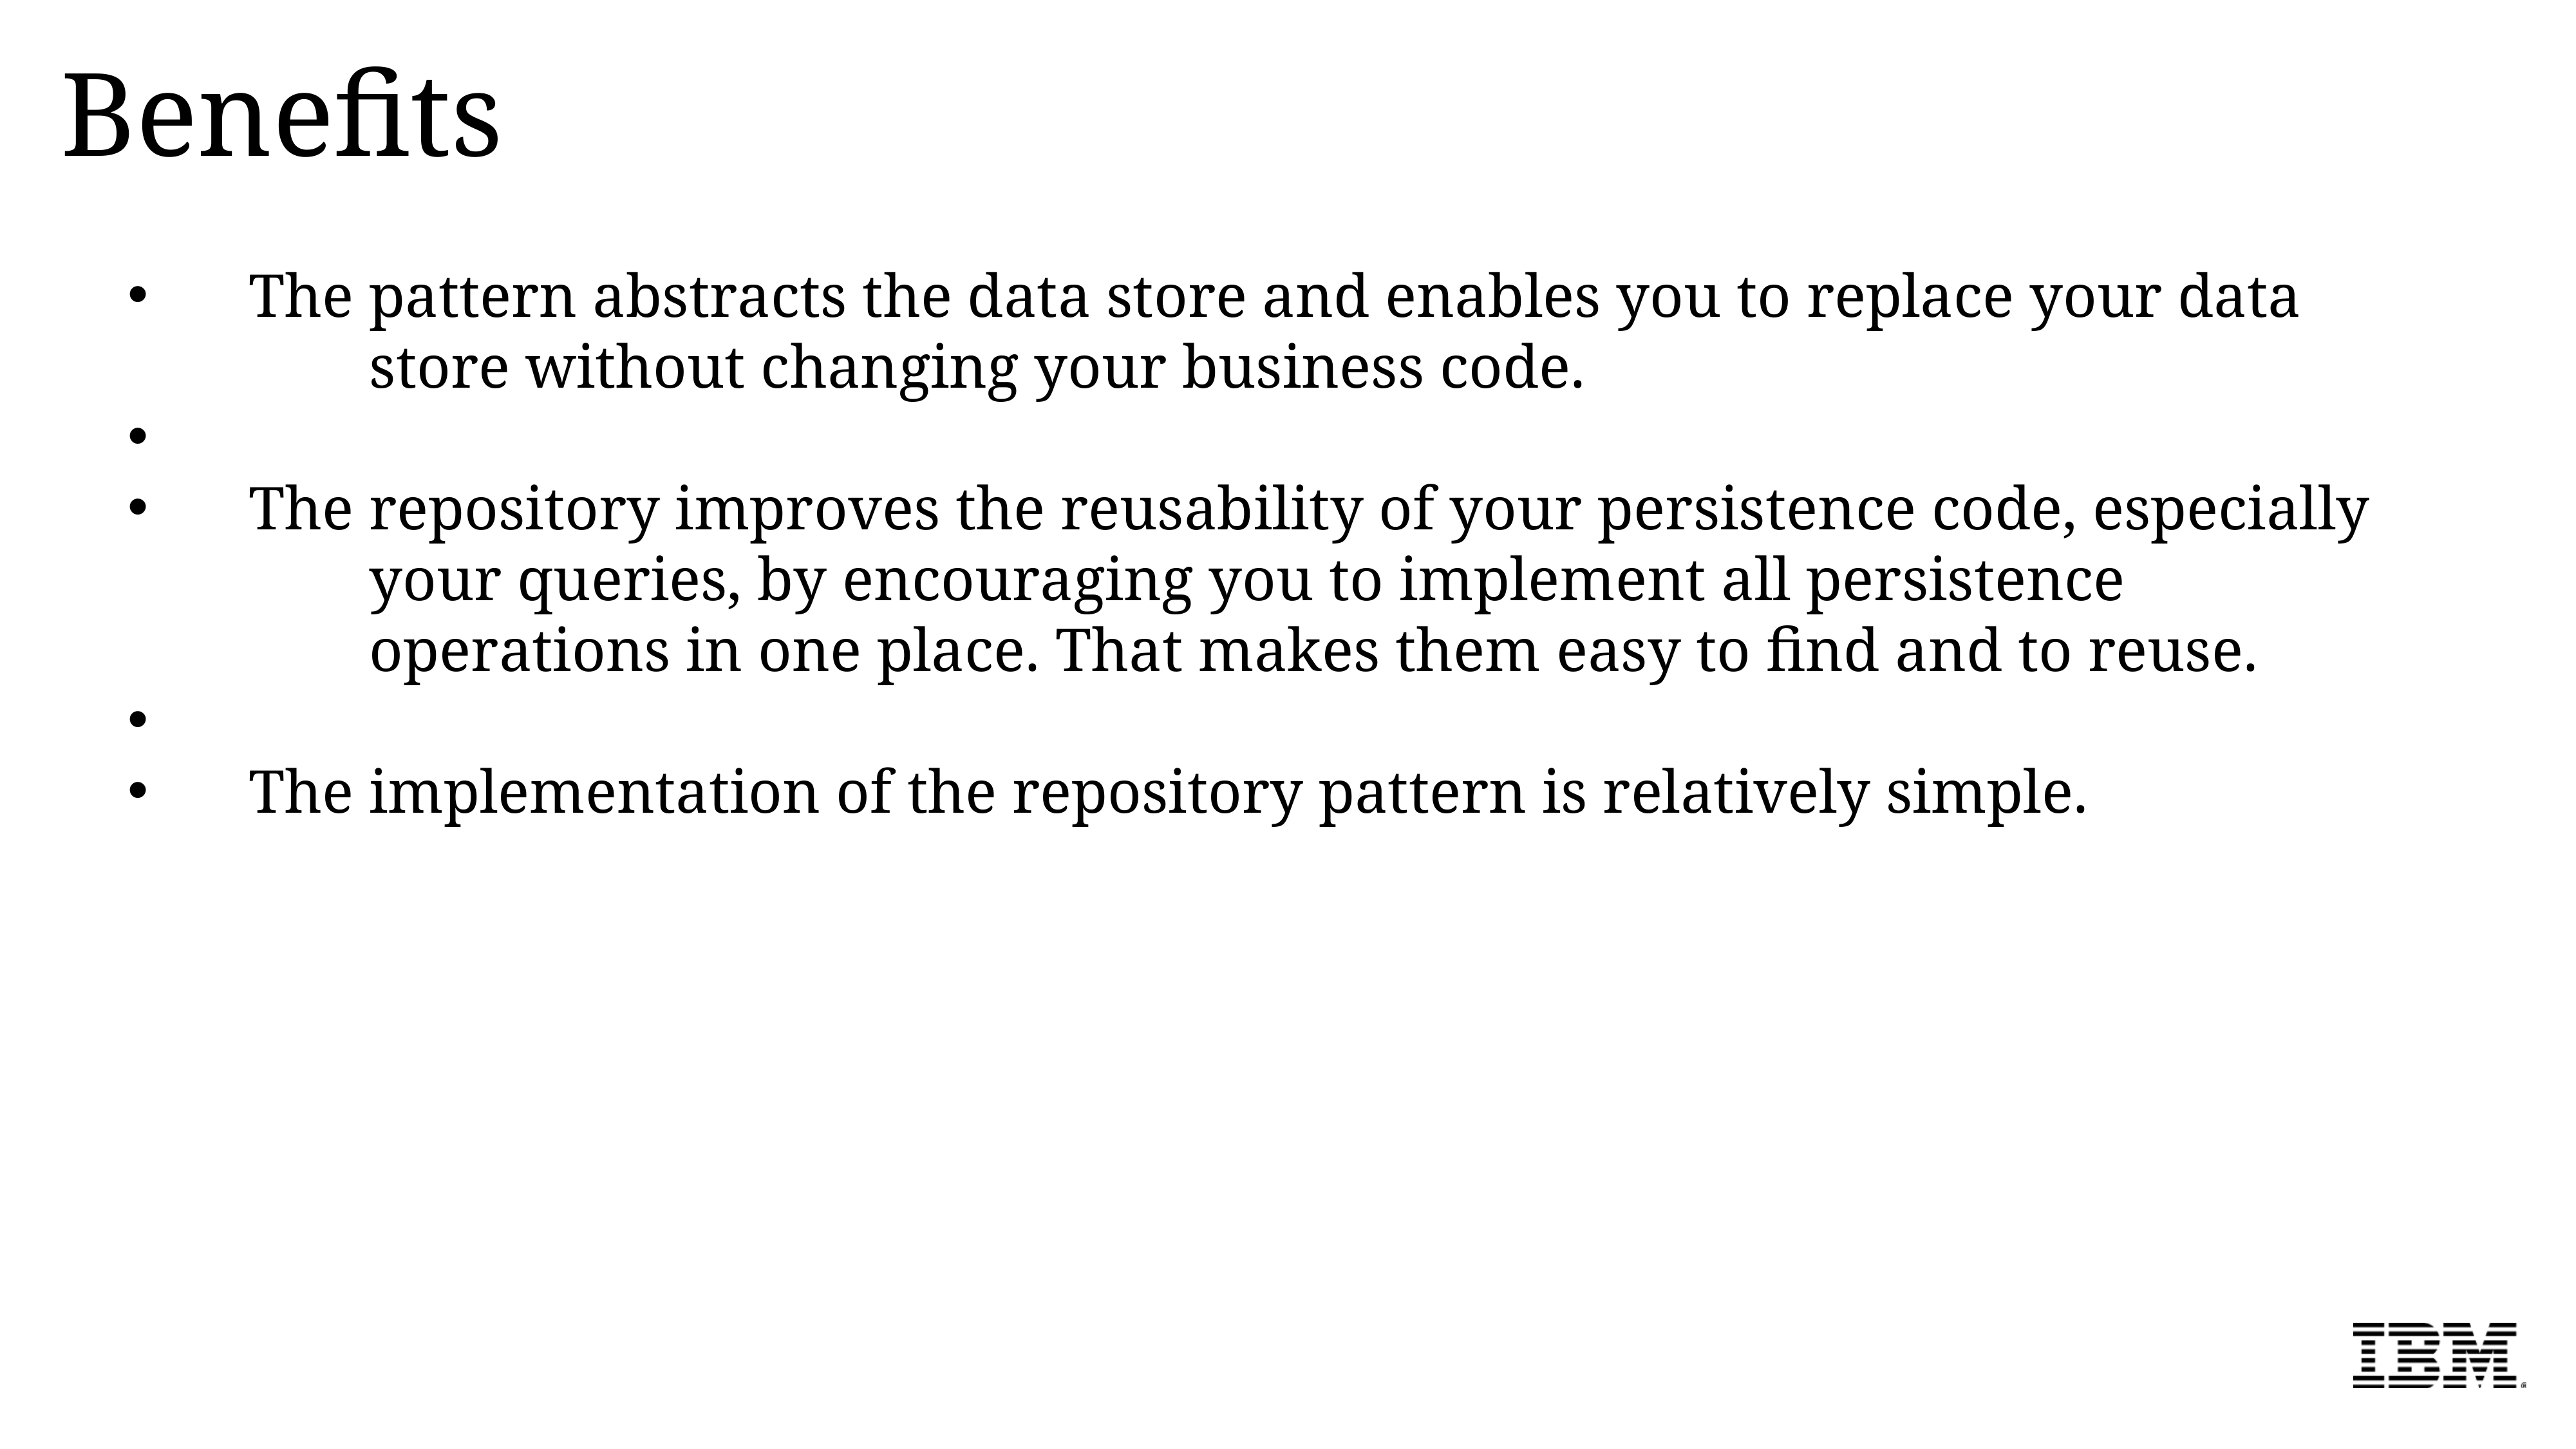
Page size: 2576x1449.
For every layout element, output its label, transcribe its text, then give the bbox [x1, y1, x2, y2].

text_box The pattern abstracts the data store and enables you to replace your data store without changing your business code. The repository improves the reusability of your persistence code, especially your queries, by encouraging you to implement all persistence operations in one place. That makes them easy to find and to reuse. The implementation of the repository pattern is relatively simple. [127, 258, 2432, 1240]
title Benefits [127, 41, 1832, 211]
text_box [61, 211, 2448, 1209]
